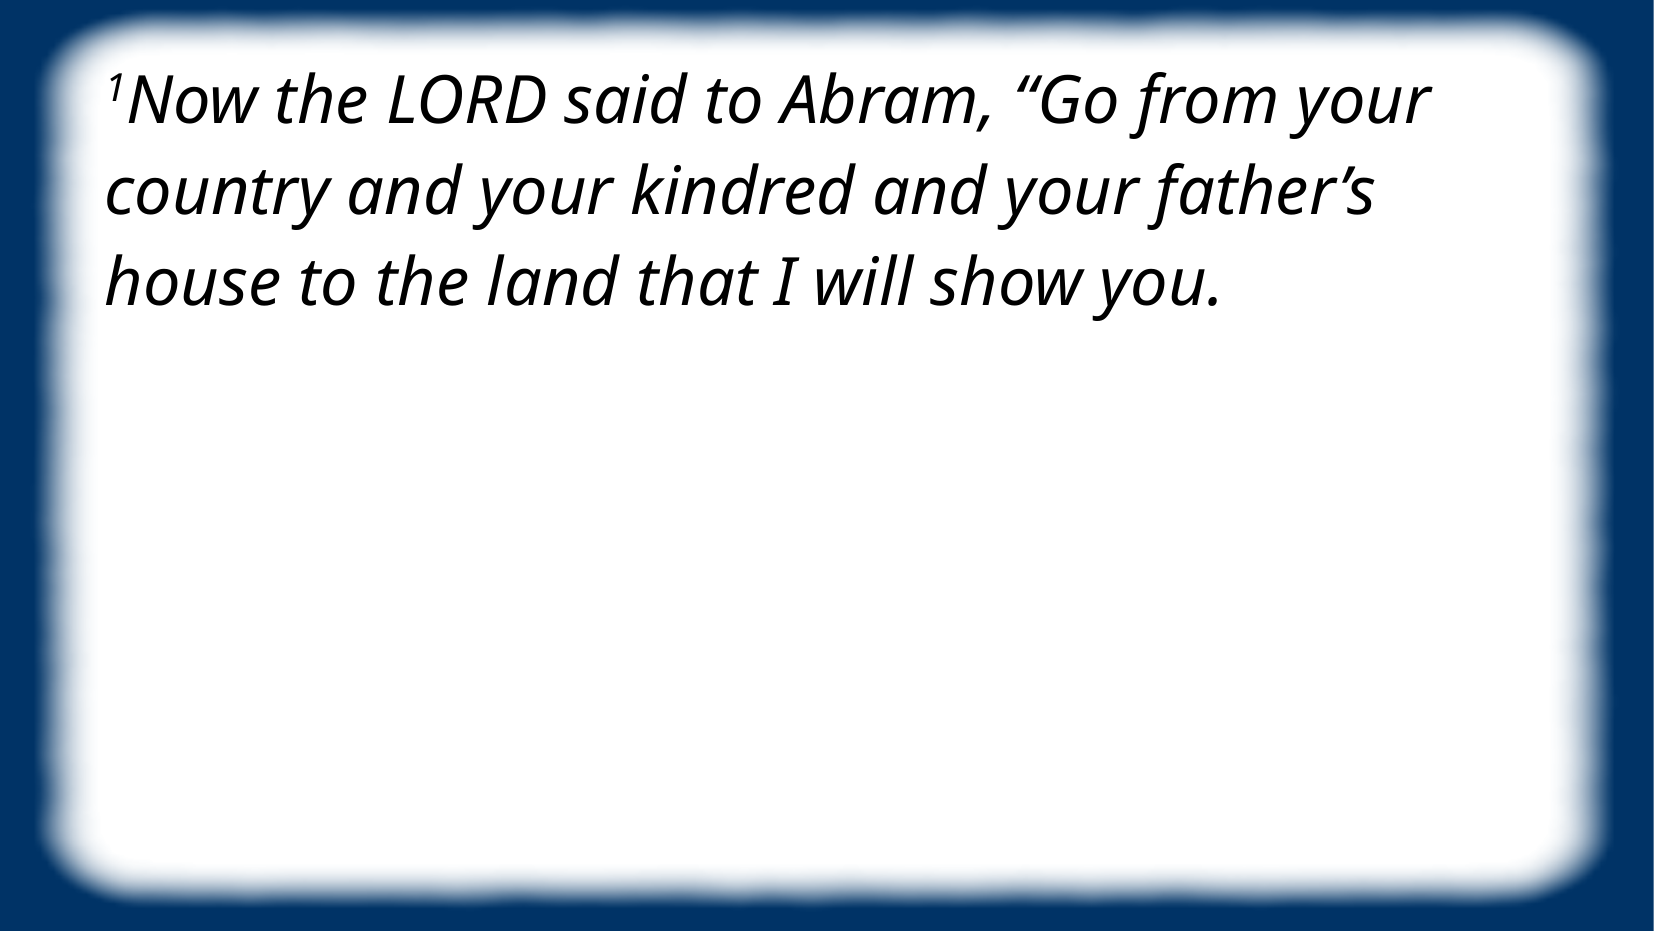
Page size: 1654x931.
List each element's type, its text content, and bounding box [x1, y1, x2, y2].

picture [0, 0, 1654, 931]
text_box 1Now the LORD said to Abram, “Go from your country and your kindred and your father’s house to the land that I will show you. [90, 45, 1561, 327]
